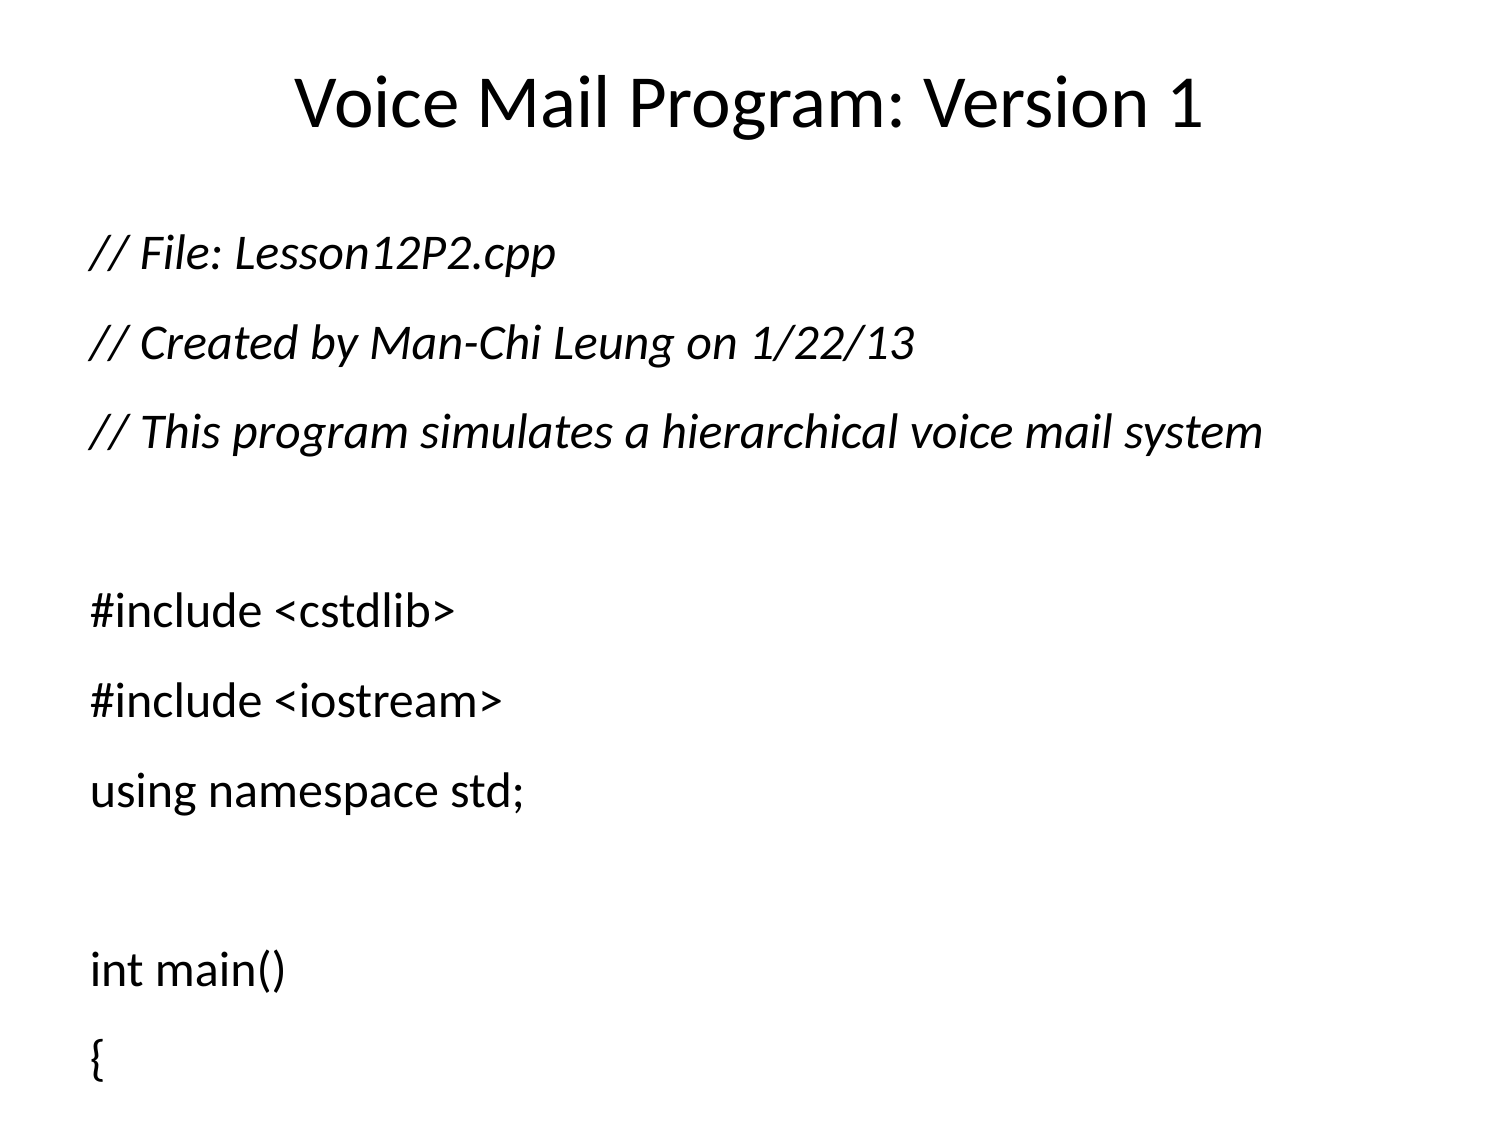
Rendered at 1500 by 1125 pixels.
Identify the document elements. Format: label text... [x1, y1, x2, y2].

list // File: Lesson12P2.cpp // Created by Man-Chi Leung on 1/22/13 // This program simulates a hierarchical voice mail system #include <cstdlib> #include <iostream> using namespace std; int main() { // Declare variables double deptChoice = 0; [75, 212, 1450, 955]
title Voice Mail Program: Version 1 [75, 45, 1425, 212]
